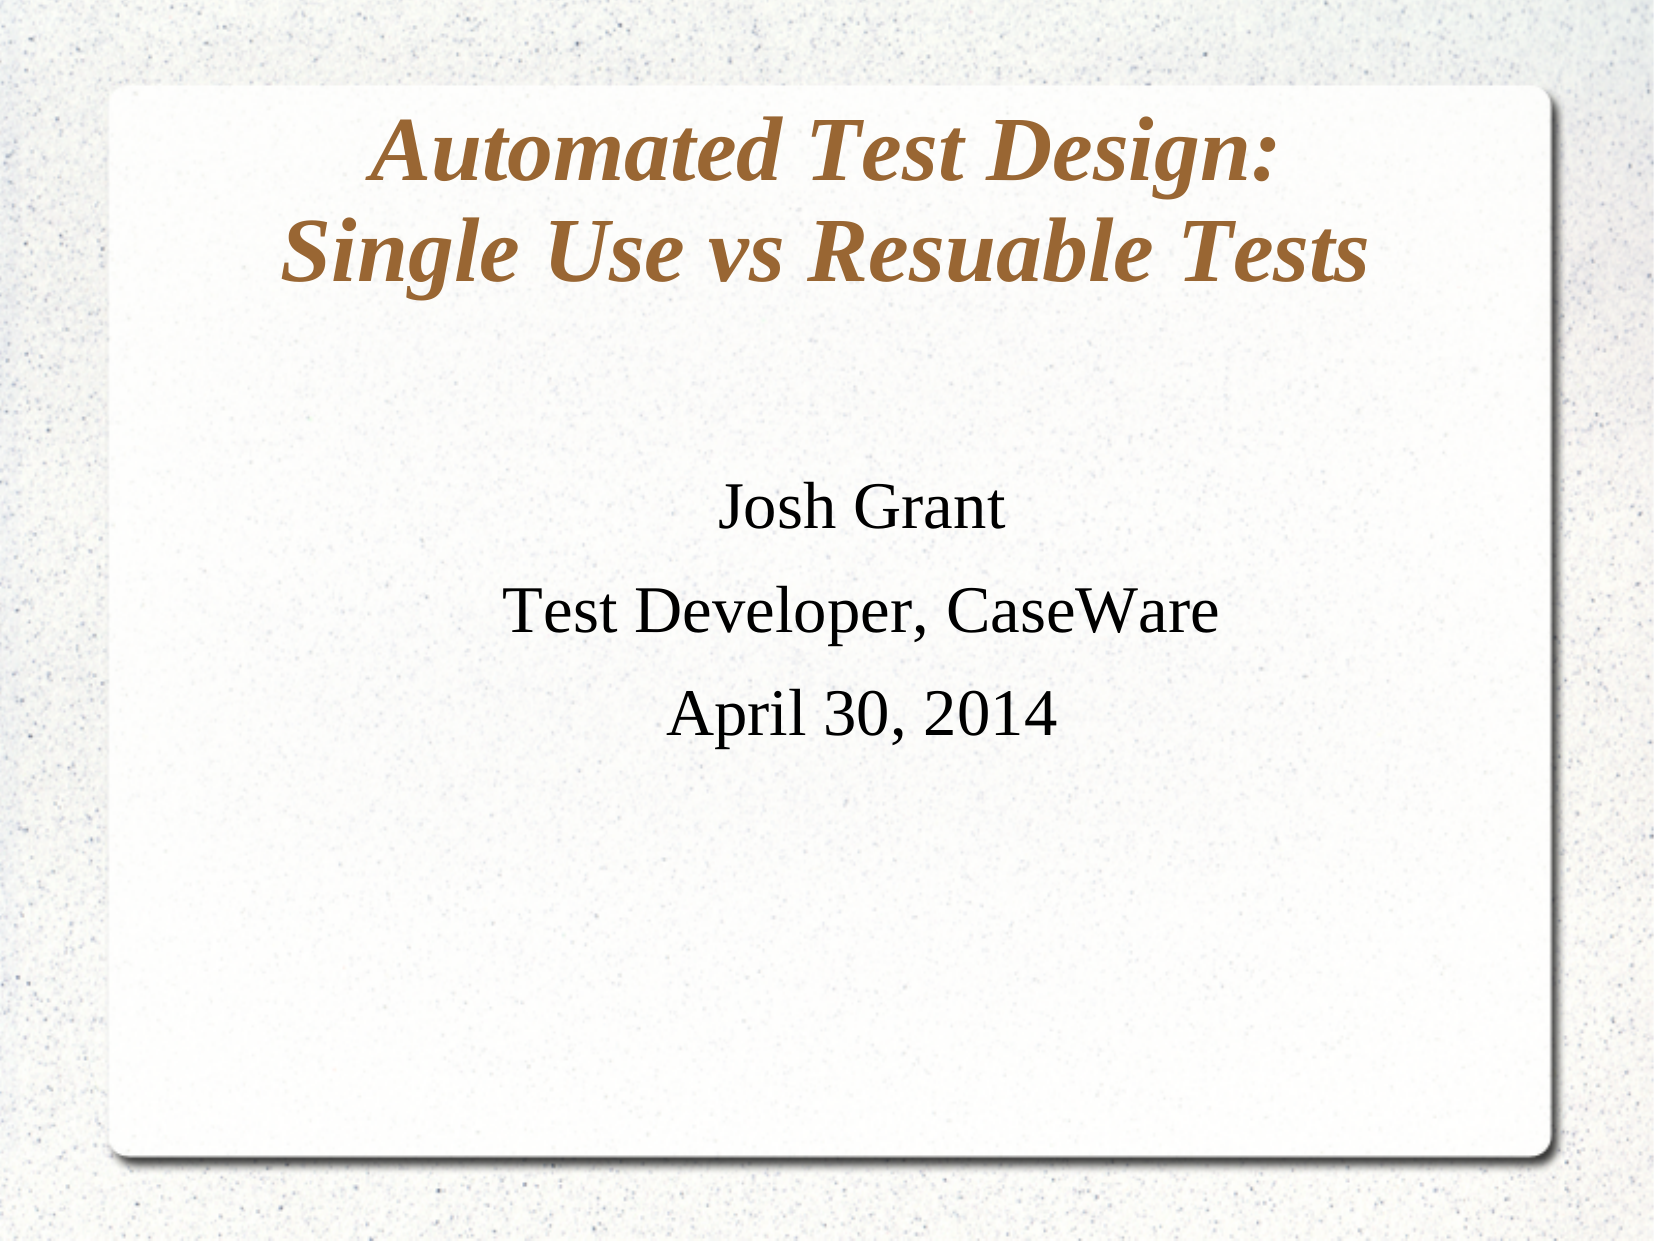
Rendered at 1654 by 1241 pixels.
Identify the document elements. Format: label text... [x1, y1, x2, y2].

title Automated Test Design: Single Use vs Resuable Tests [118, 96, 1536, 304]
list Josh Grant Test Developer, CaseWare April 30, 2014 [147, 336, 1506, 987]
picture [0, 0, 1654, 1241]
